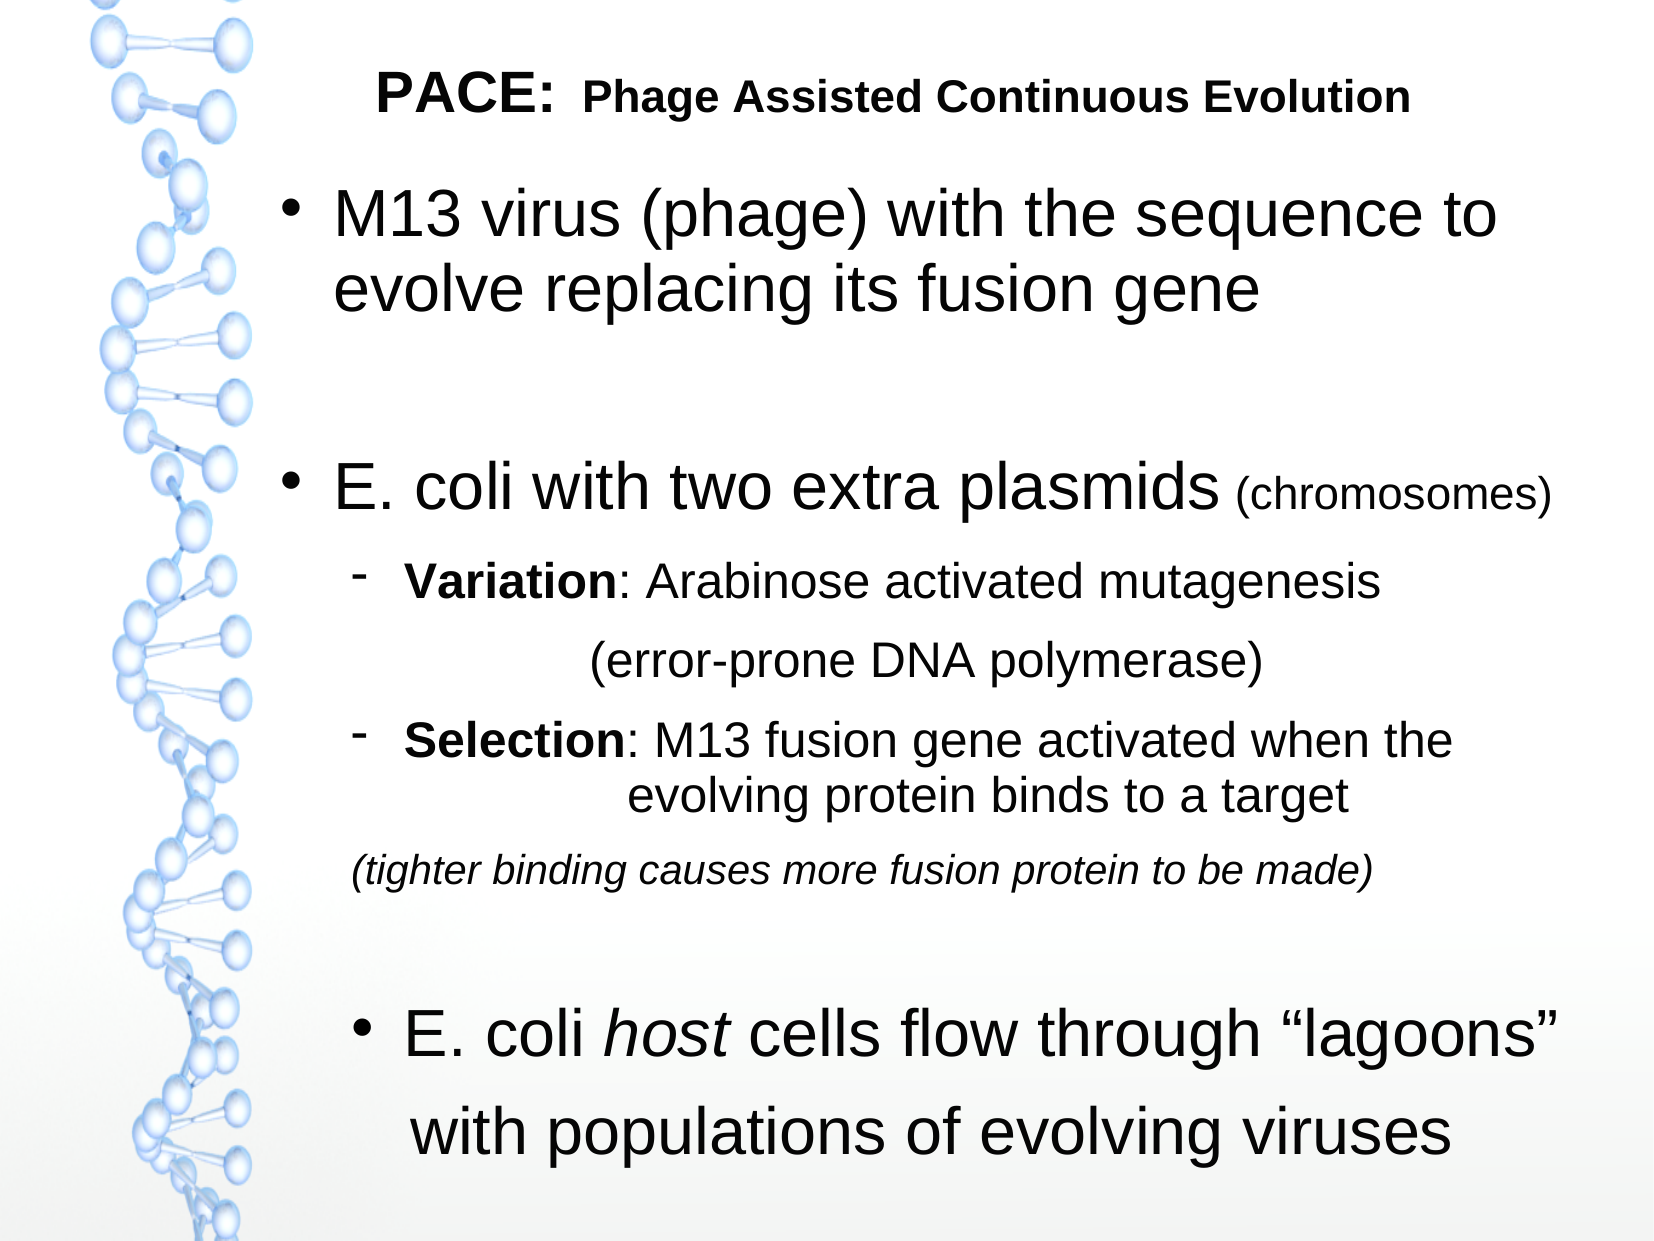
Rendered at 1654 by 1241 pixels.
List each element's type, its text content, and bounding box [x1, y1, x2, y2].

text_box M13 virus (phage) with the sequence to evolve replacing its fusion gene E. coli with two extra plasmids (chromosomes) Variation: Arabinose activated mutagenesis (error-prone DNA polymerase) Selection: M13 fusion gene activated when the evolving protein binds to a target (tighter binding causes more fusion protein to be made) E. coli host cells flow through “lagoons” with populations of evolving viruses [262, 172, 1613, 1110]
text_box PACE: Phage Assisted Continuous Evolution [229, 29, 1559, 130]
picture [0, 0, 1654, 1241]
